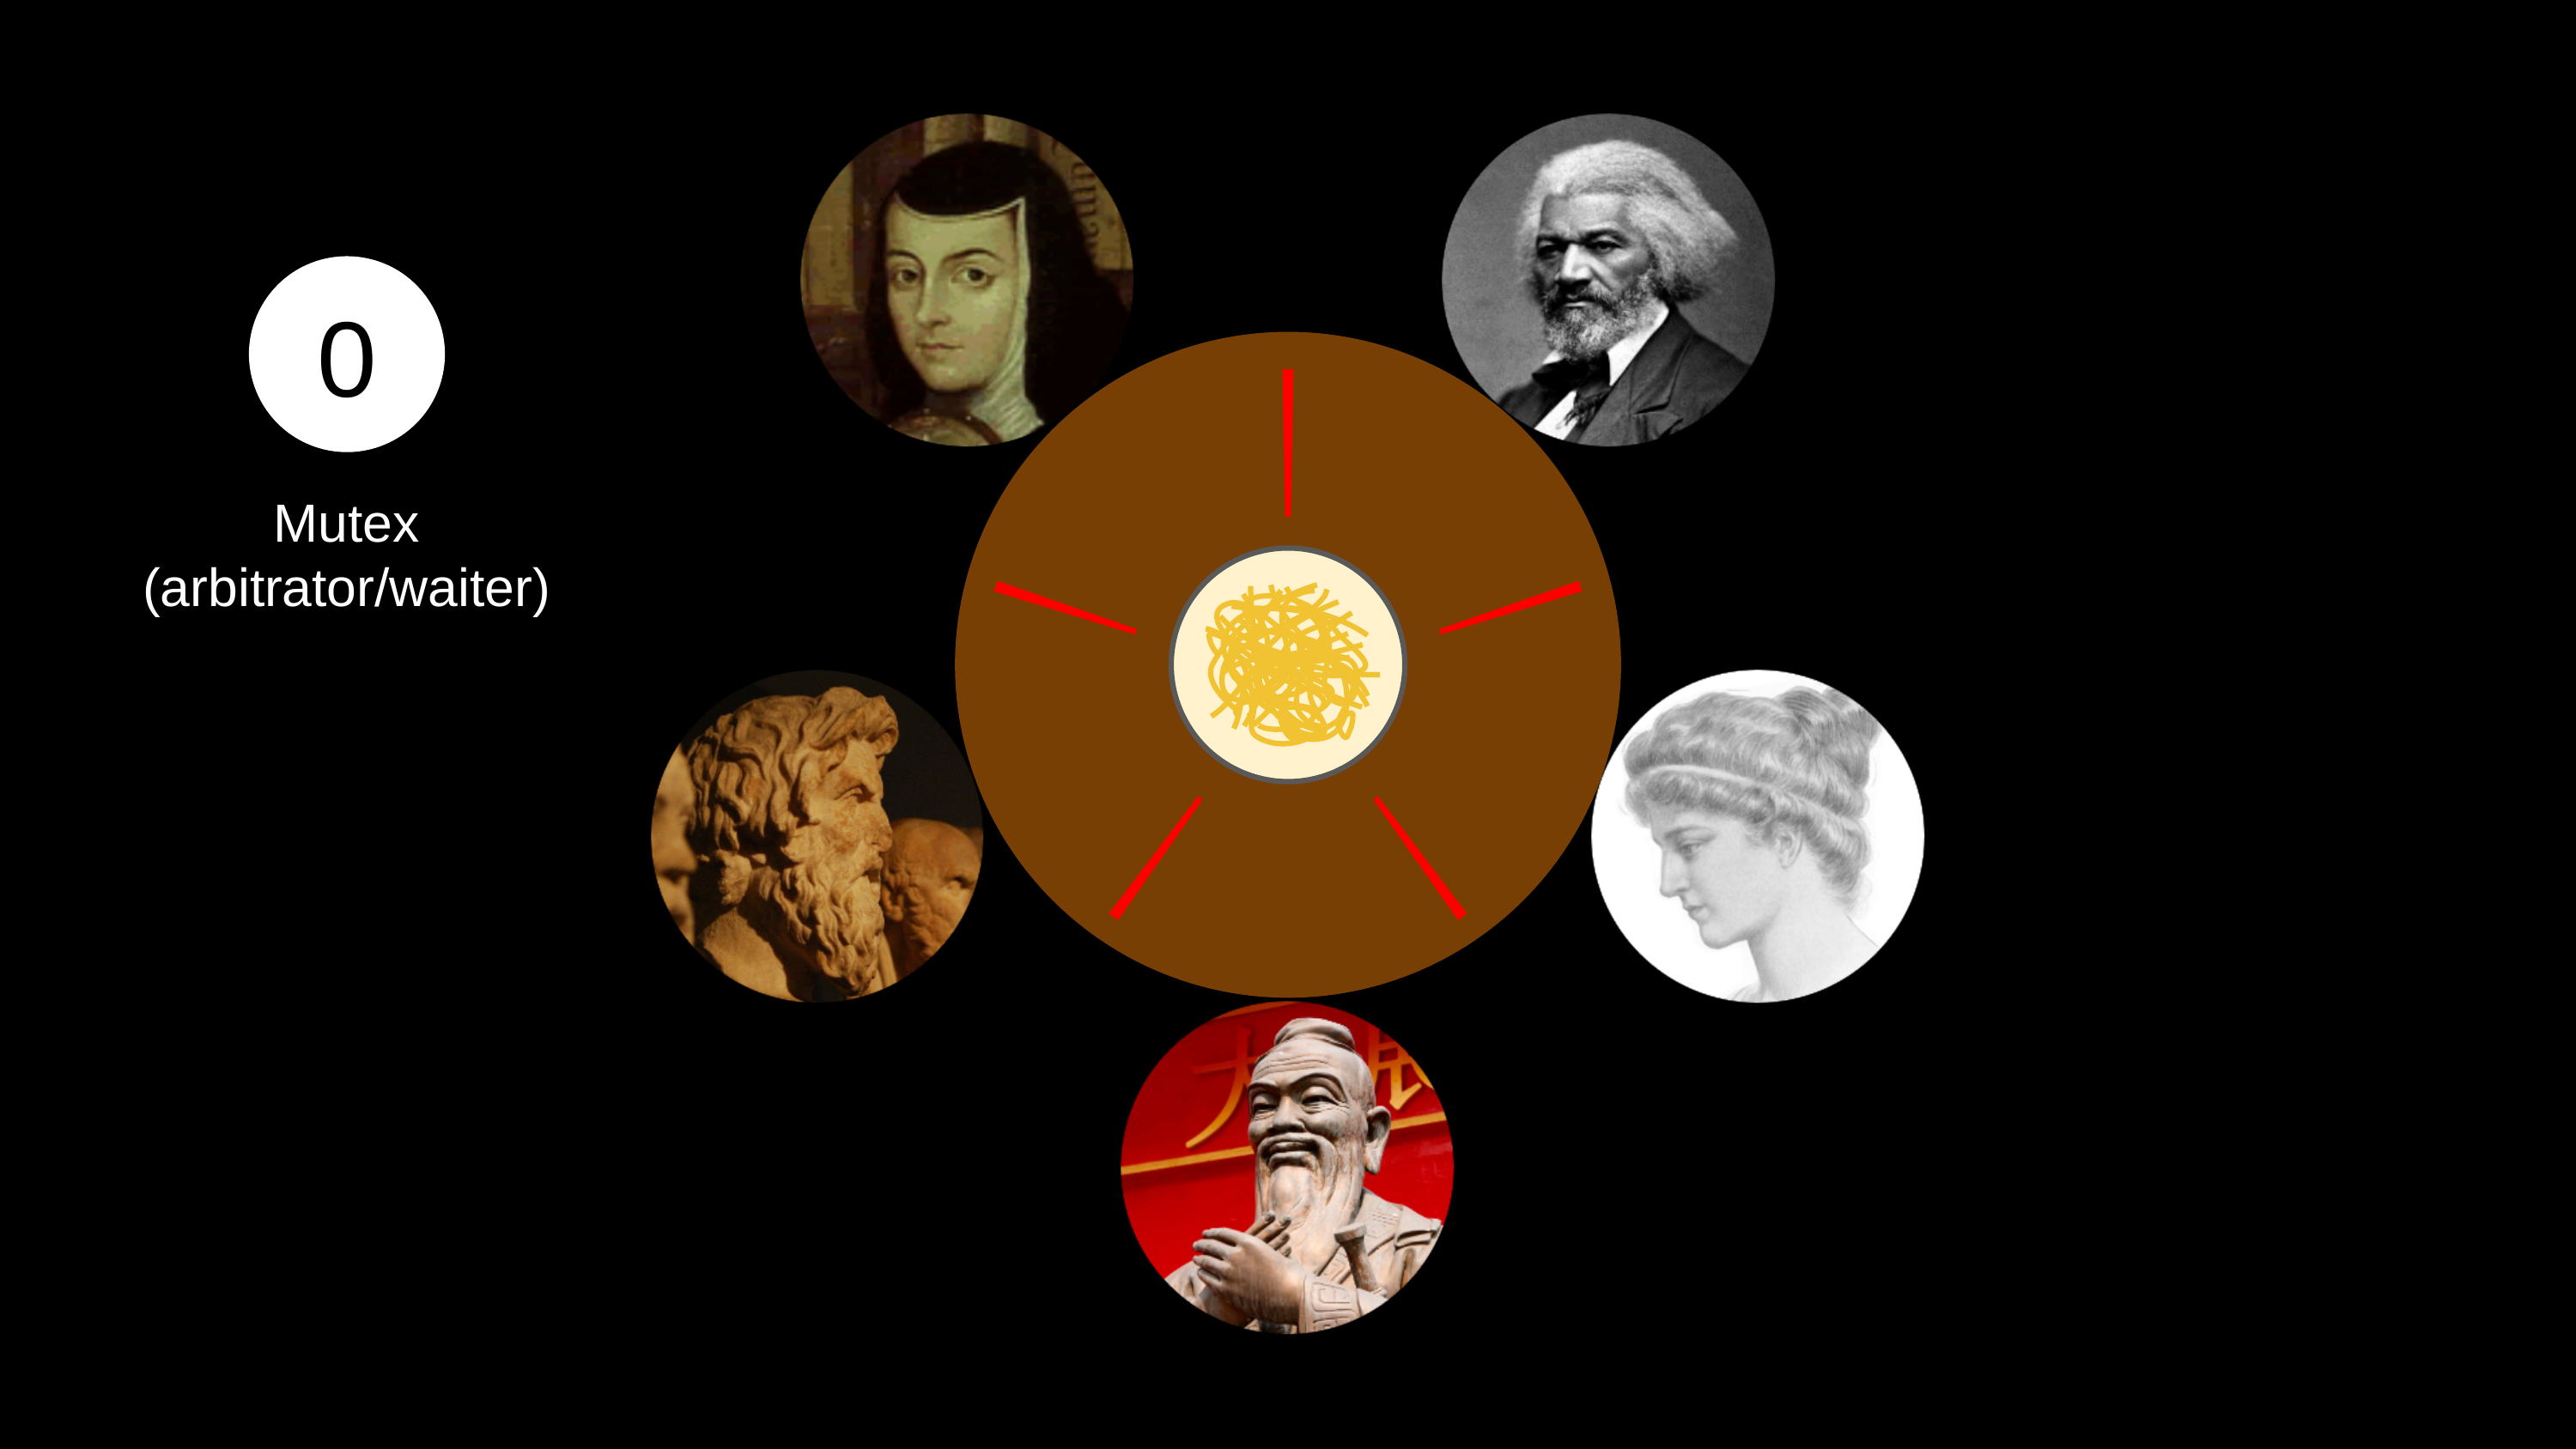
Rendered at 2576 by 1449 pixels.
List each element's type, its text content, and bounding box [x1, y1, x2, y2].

text_box [955, 331, 1621, 996]
picture [795, 108, 1139, 452]
picture [1437, 108, 1781, 452]
text_box Mutex (arbitrator/waiter) [84, 475, 610, 630]
picture [1115, 996, 1460, 1340]
text_box 0 [248, 256, 446, 452]
picture [1586, 664, 1930, 1009]
picture [646, 664, 989, 1009]
